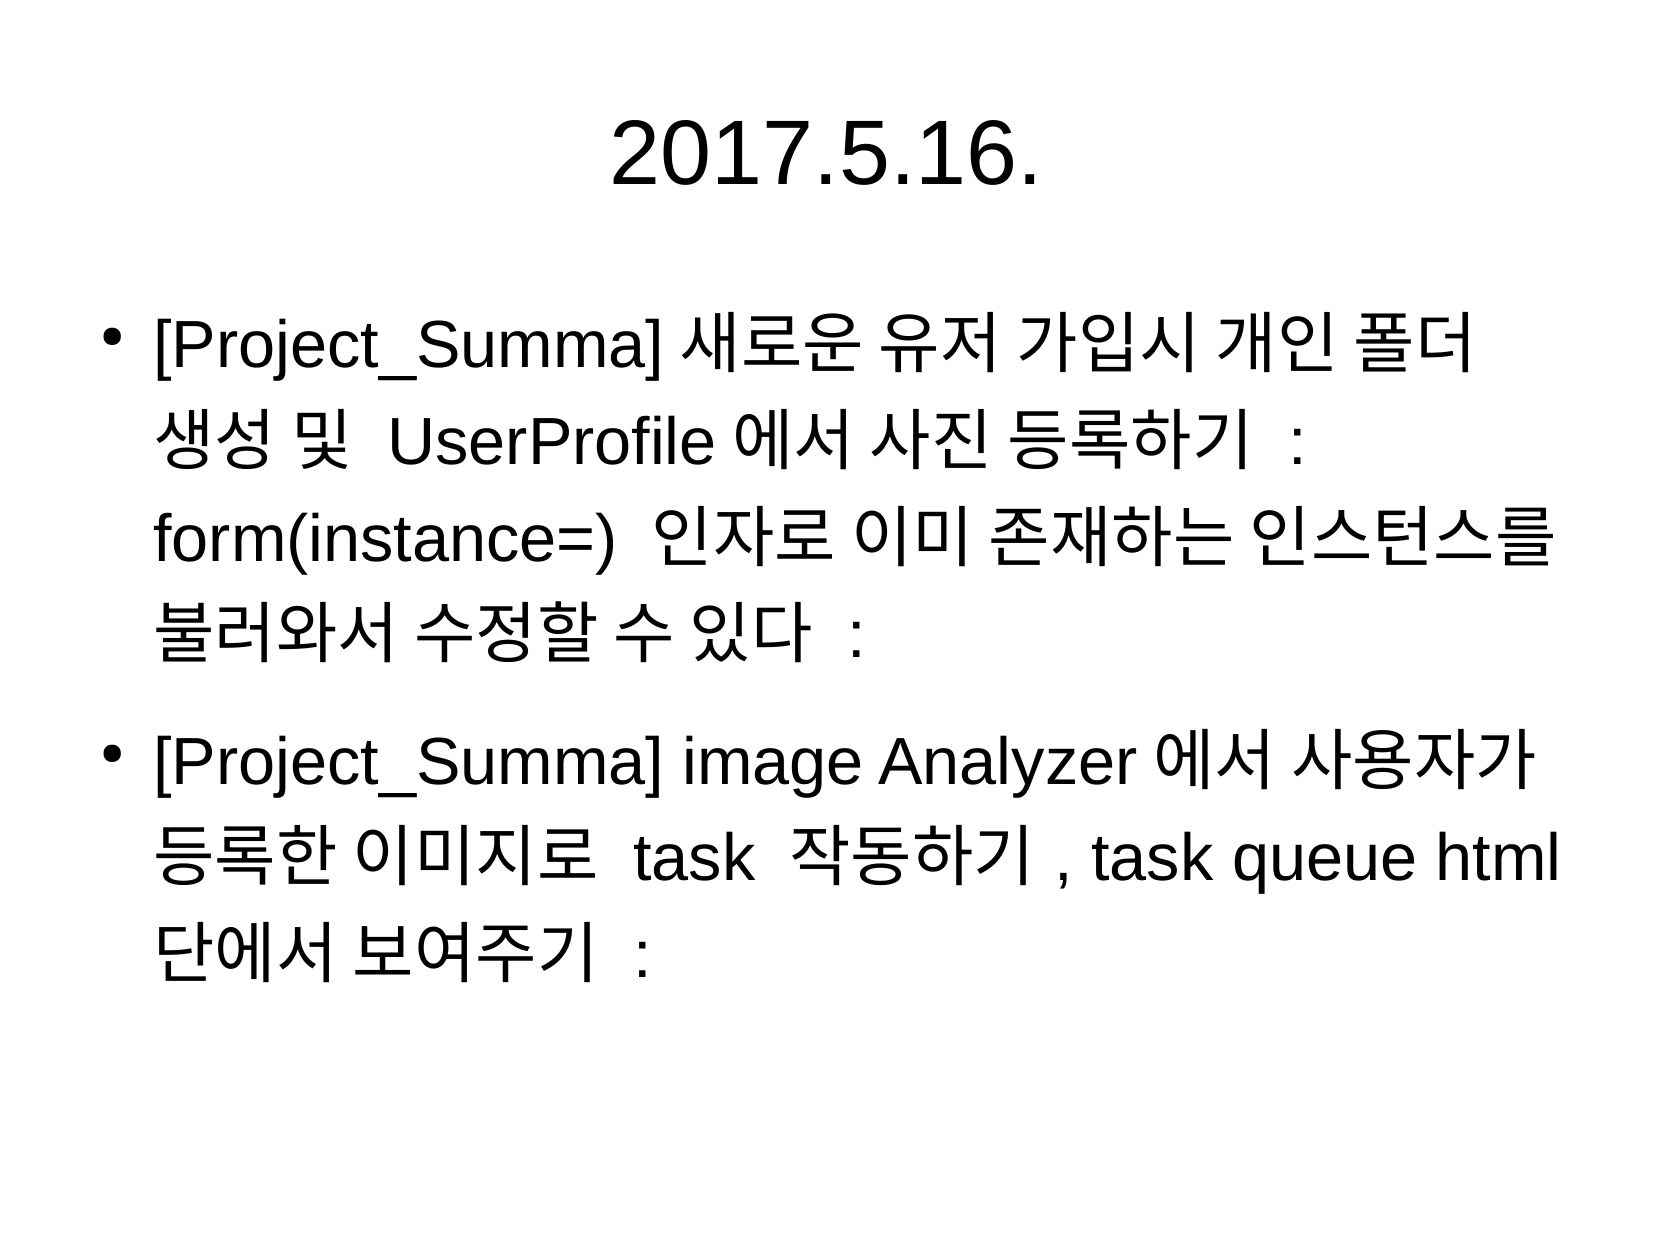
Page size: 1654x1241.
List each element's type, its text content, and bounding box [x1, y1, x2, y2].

title 2017.5.16. [82, 49, 1571, 257]
list [Project_Summa]새로운 유저 가입시 개인 폴더 생성 및 UserProfile에서 사진 등록하기 : form(instance=) 인자로 이미 존재하는 인스턴스를 불러와서 수정할 수 있다 : [Project_Summa] image Analyzer에서 사용자가 등록한 이미지로 task 작동하기, task queue html단에서 보여주기 : [82, 290, 1571, 1010]
